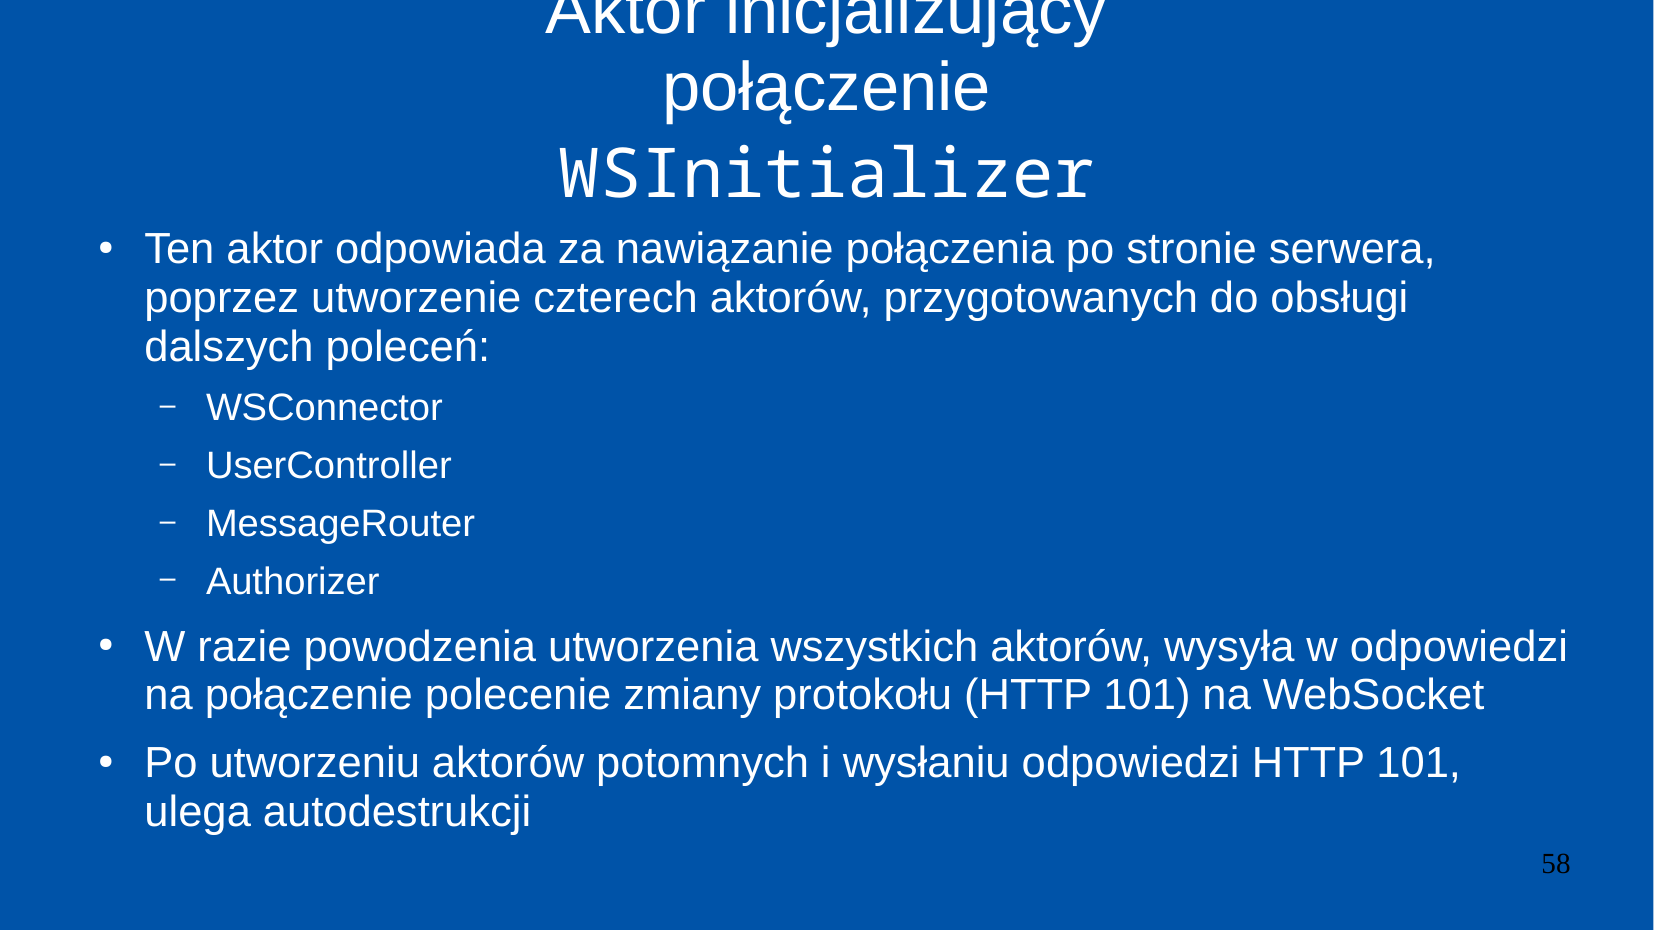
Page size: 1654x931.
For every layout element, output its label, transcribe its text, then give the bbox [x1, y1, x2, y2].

title Aktor inicjalizujący połączenie WSInitializer [389, 0, 1264, 210]
list Ten aktor odpowiada za nawiązanie połączenia po stronie serwera, poprzez utworzenie czterech aktorów, przygotowanych do obsługi dalszych poleceń: WSConnector UserController MessageRouter Authorizer W razie powodzenia utworzenia wszystkich aktorów, wysyła w odpowiedzi na połączenie polecenie zmiany protokołu (HTTP 101) na WebSocket Po utworzeniu aktorów potomnych i wysłaniu odpowiedzi HTTP 101, ulega autodestrukcji [82, 224, 1571, 848]
